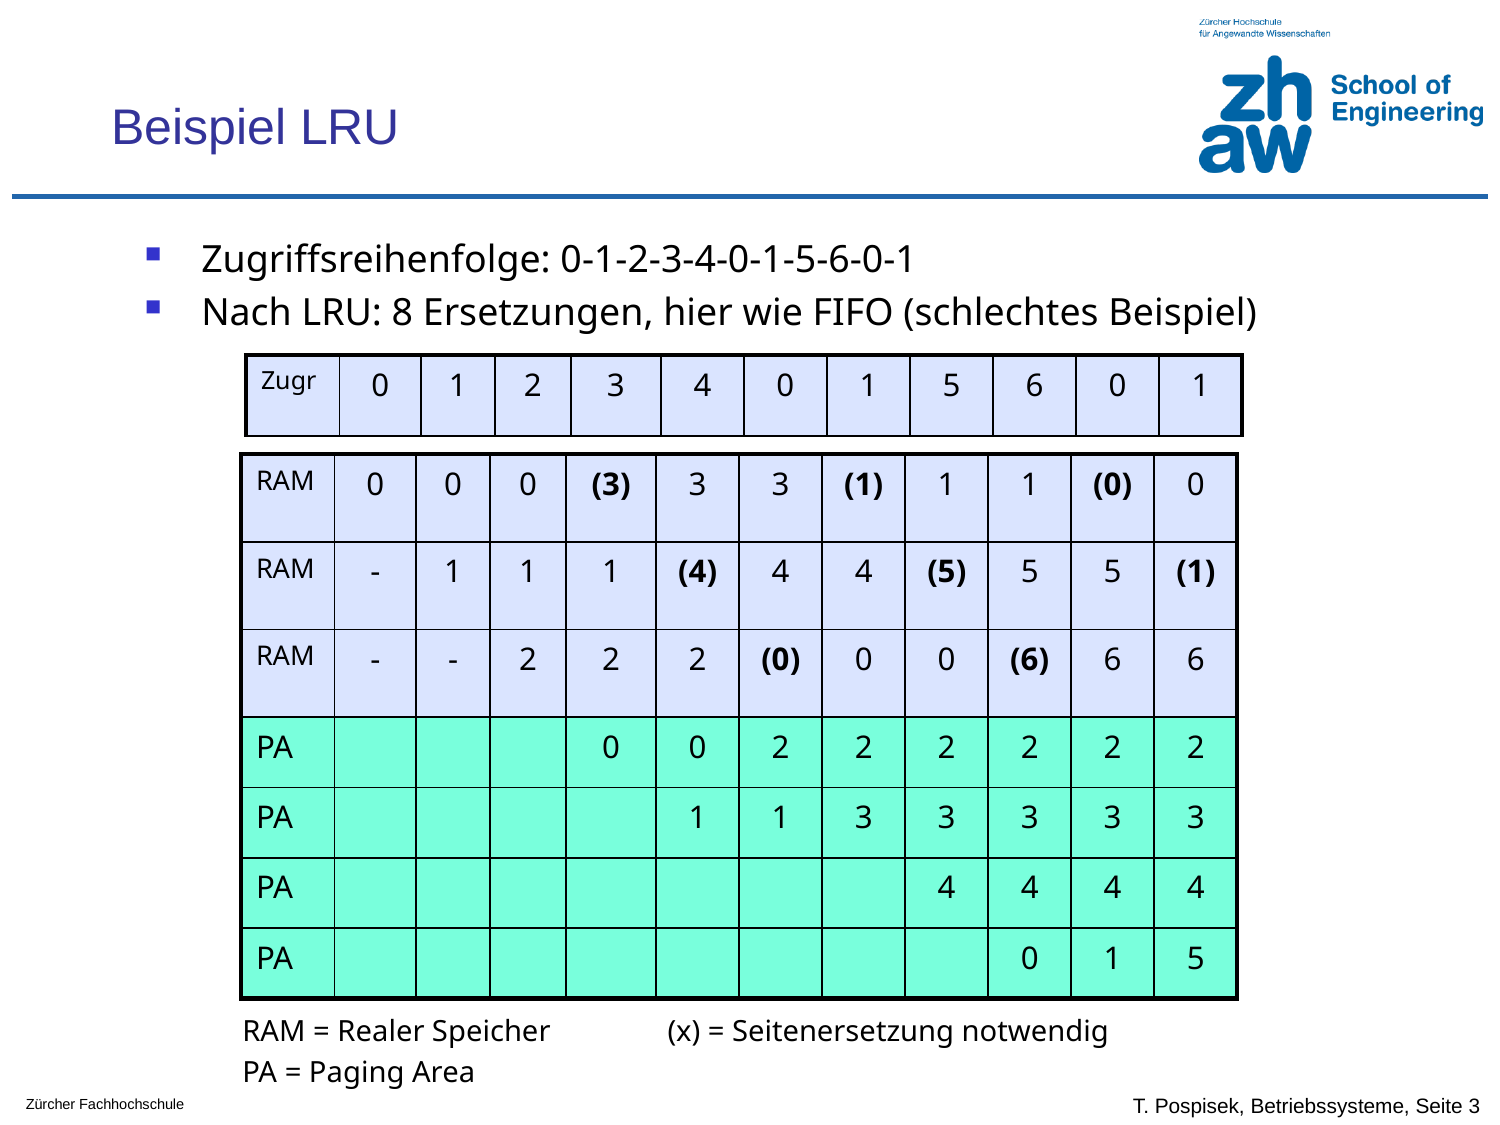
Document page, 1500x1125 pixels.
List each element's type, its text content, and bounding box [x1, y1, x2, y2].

table_header 3 [657, 456, 738, 541]
table_header 0 [491, 456, 565, 541]
table_cell - [335, 543, 415, 629]
table_header Zugr [248, 357, 339, 435]
table_cell 3 [989, 788, 1070, 857]
table_cell 1 [740, 788, 821, 857]
table_header (0) [1072, 456, 1153, 541]
table_cell [491, 718, 565, 787]
table_cell 2 [823, 718, 904, 787]
table_cell [335, 718, 415, 787]
table_cell [491, 929, 565, 996]
table_cell 4 [906, 859, 987, 927]
picture [1199, 19, 1483, 173]
table_cell [335, 788, 415, 857]
table_cell 3 [906, 788, 987, 857]
table_cell [335, 859, 415, 927]
table_header 0 [335, 456, 415, 541]
table_cell 0 [823, 630, 904, 716]
table_cell [417, 859, 489, 927]
table_cell [740, 859, 821, 927]
table_header 1 [828, 357, 909, 435]
table_cell [823, 859, 904, 927]
table_header 5 [911, 357, 992, 435]
table_cell RAM [243, 543, 334, 629]
table_cell 2 [567, 630, 655, 716]
table_header 2 [496, 357, 570, 435]
table_header 3 [572, 357, 660, 435]
table_cell 5 [1072, 543, 1153, 629]
table_cell (0) [740, 630, 821, 716]
table_cell 6 [1072, 630, 1153, 716]
table_cell RAM [243, 630, 334, 716]
table_cell 5 [989, 543, 1070, 629]
table_cell 3 [823, 788, 904, 857]
table_cell 1 [1072, 929, 1153, 996]
table_cell (4) [657, 543, 738, 629]
table_cell [567, 859, 655, 927]
table_cell (1) [1155, 543, 1235, 629]
table_cell [740, 929, 821, 996]
table_cell 0 [657, 718, 738, 787]
table_cell 4 [989, 859, 1070, 927]
table_cell 3 [1072, 788, 1153, 857]
table_header 0 [340, 357, 420, 435]
table_header 6 [994, 357, 1075, 435]
table_cell 0 [906, 630, 987, 716]
table_cell 4 [1072, 859, 1153, 927]
table_cell 2 [491, 630, 565, 716]
table_cell [417, 929, 489, 996]
table_cell PA [243, 718, 334, 787]
table_cell PA [243, 929, 334, 996]
table_header 3 [740, 456, 821, 541]
table_cell 2 [989, 718, 1070, 787]
table_cell [335, 929, 415, 996]
table_cell 2 [657, 630, 738, 716]
table_cell PA [243, 788, 334, 857]
table_header RAM [243, 456, 334, 541]
table_cell (6) [989, 630, 1070, 716]
table_header 1 [989, 456, 1070, 541]
table_cell - [335, 630, 415, 716]
table_cell [567, 788, 655, 857]
table_header (1) [823, 456, 904, 541]
table_header 1 [422, 357, 494, 435]
table_header 1 [1160, 357, 1240, 435]
title Beispiel LRU [96, 50, 1375, 163]
table_header 0 [417, 456, 489, 541]
table_cell 1 [417, 543, 489, 629]
table_cell 0 [567, 718, 655, 787]
table_cell 5 [1155, 929, 1235, 996]
table_cell - [417, 630, 489, 716]
table_cell 2 [740, 718, 821, 787]
table_cell 2 [906, 718, 987, 787]
table_cell 1 [491, 543, 565, 629]
table_header 0 [1155, 456, 1235, 541]
table_cell 3 [1155, 788, 1235, 857]
text_box RAM = Realer Speicher (x) = Seitenersetzung notwendig PA = Paging Area [227, 1005, 1428, 1106]
table_header 0 [1077, 357, 1158, 435]
list Zugriffsreihenfolge: 0-1-2-3-4-0-1-5-6-0-1 Nach LRU: 8 Ersetzungen, hier wie FIFO (schlechtes Beispiel) [129, 227, 1385, 390]
table_cell 1 [657, 788, 738, 857]
table_cell 2 [1072, 718, 1153, 787]
table_cell [657, 859, 738, 927]
table_cell 0 [989, 929, 1070, 996]
table_cell 6 [1155, 630, 1235, 716]
table_cell 1 [567, 543, 655, 629]
table_cell [491, 859, 565, 927]
table_cell 2 [1155, 718, 1235, 787]
table_cell [491, 788, 565, 857]
table_cell 4 [740, 543, 821, 629]
table_cell [417, 718, 489, 787]
table_cell [823, 929, 904, 996]
table_cell 4 [823, 543, 904, 629]
table_header 0 [745, 357, 826, 435]
table_cell [567, 929, 655, 996]
table_cell PA [243, 859, 334, 927]
table_cell 4 [1155, 859, 1235, 927]
table_cell [417, 788, 489, 857]
table_cell [906, 929, 987, 996]
table_header (3) [567, 456, 655, 541]
table_header 1 [906, 456, 987, 541]
table_cell [657, 929, 738, 996]
table_cell (5) [906, 543, 987, 629]
table_header 4 [662, 357, 743, 435]
